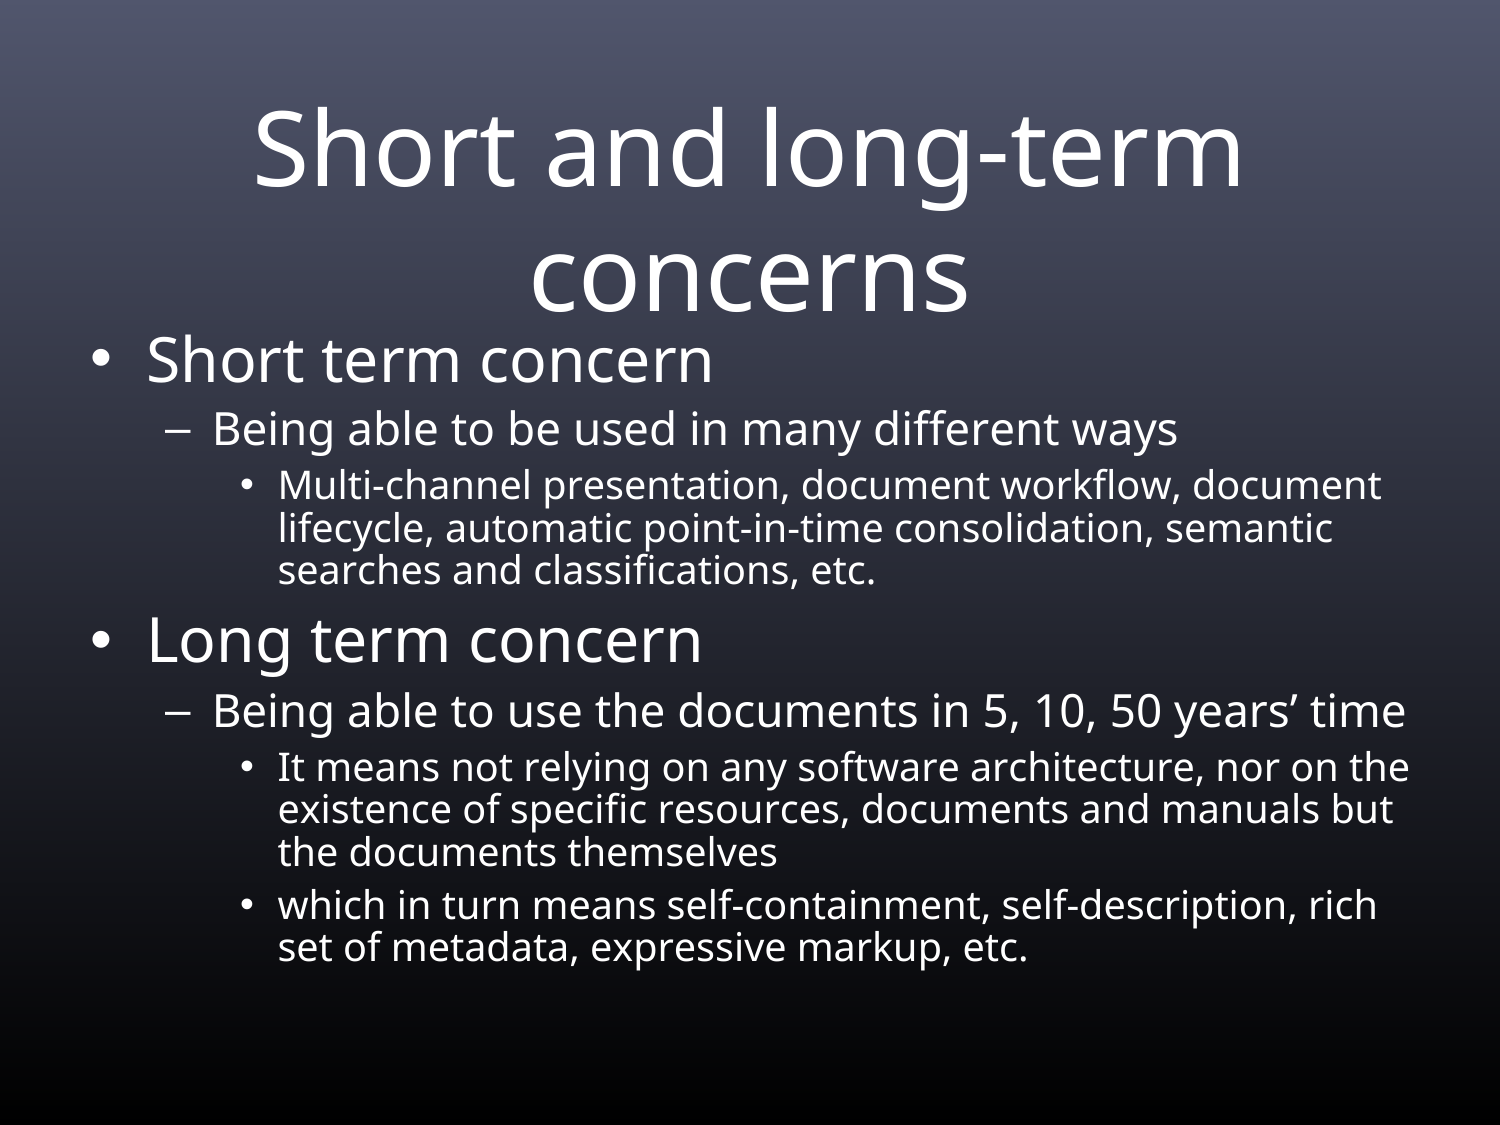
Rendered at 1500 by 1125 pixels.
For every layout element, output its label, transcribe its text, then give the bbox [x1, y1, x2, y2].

title Short and long-term concerns [75, 74, 1426, 262]
list Short term concern Being able to be used in many different ways Multi-channel presentation, document workflow, document lifecycle, automatic point-in-time consolidation, semantic searches and classifications, etc. Long term concern Being able to use the documents in 5, 10, 50 years’ time It means not relying on any software architecture, nor on the existence of specific resources, documents and manuals but the documents themselves which in turn means self-containment, self-description, rich set of metadata, expressive markup, etc. [74, 262, 1447, 1006]
